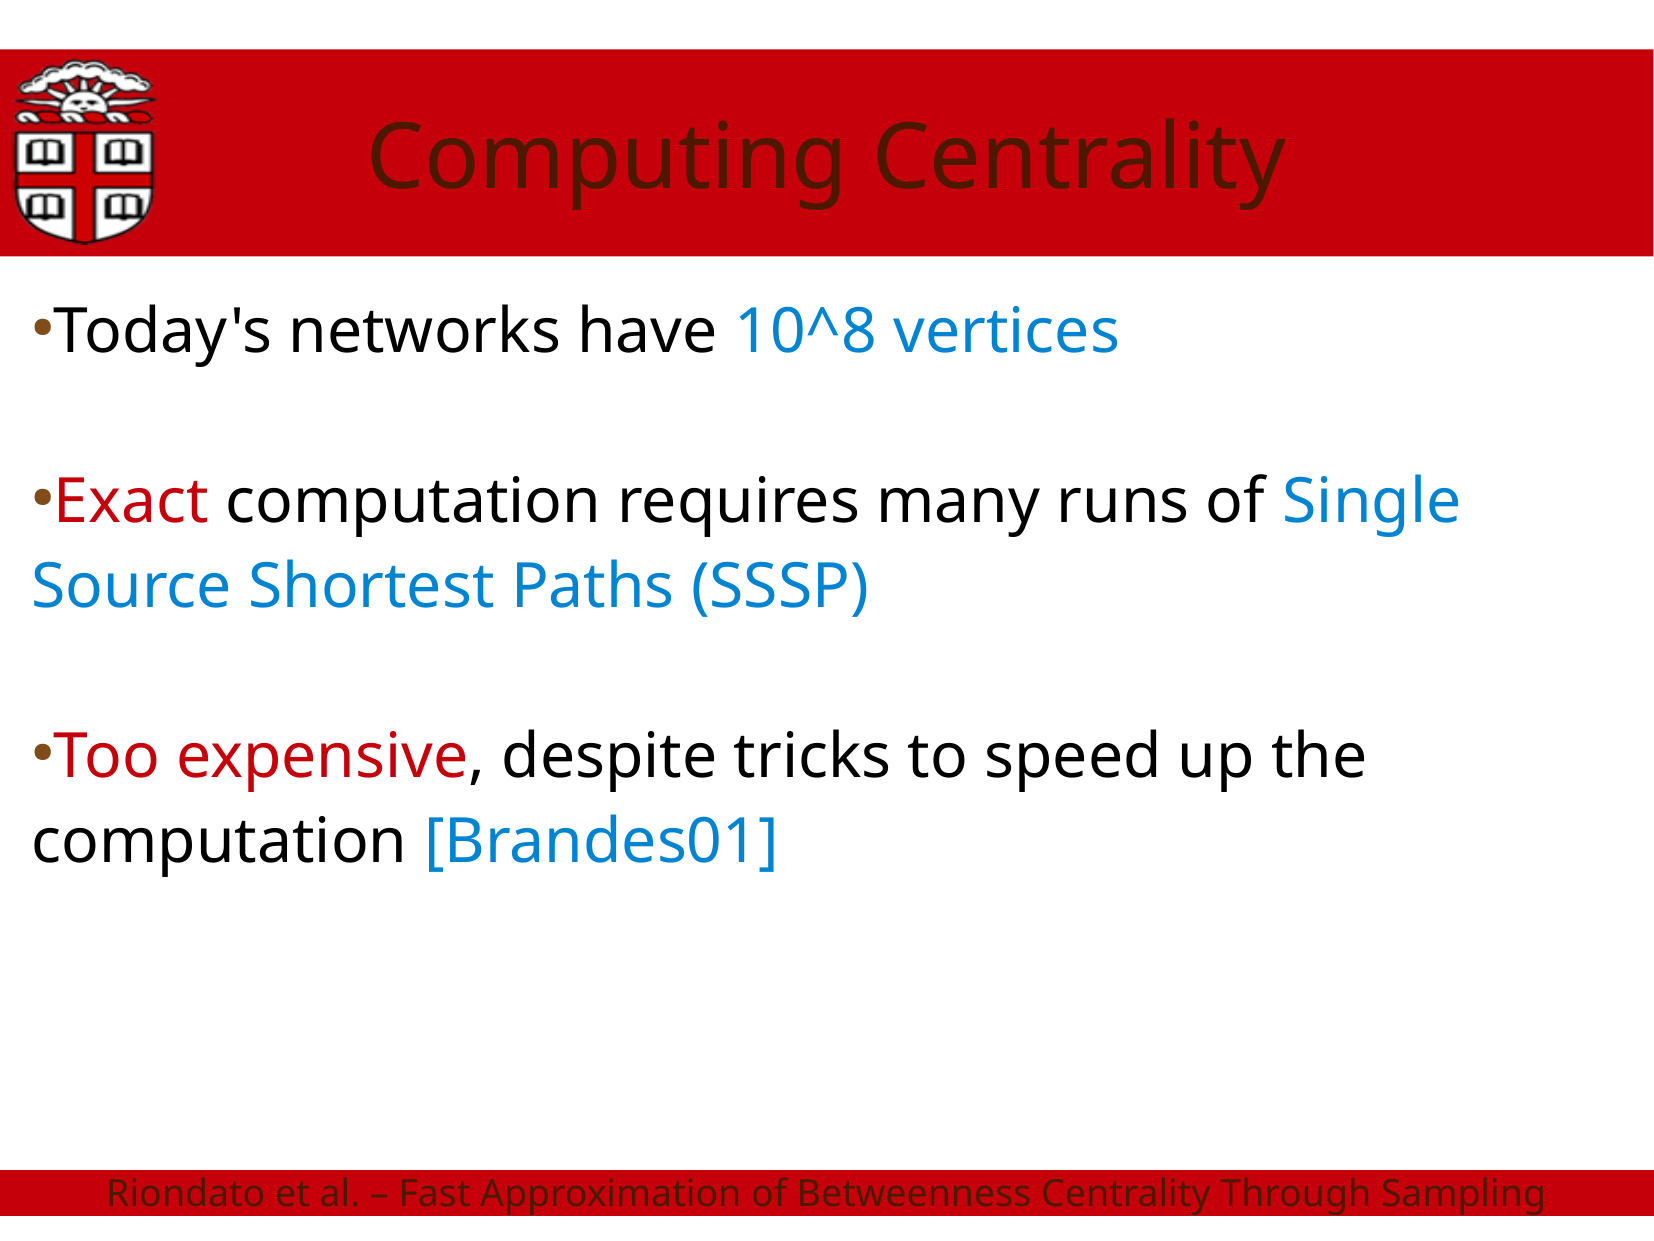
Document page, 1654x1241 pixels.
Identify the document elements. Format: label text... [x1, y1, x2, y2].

text_box Riondato et al. – Fast Approximation of Betweenness Centrality Through Sampling [0, 1170, 1654, 1216]
text_box Today's networks have 10^8 vertices Exact computation requires many runs of Single Source Shortest Paths (SSSP) Too expensive, despite tricks to speed up the computation [Brandes01] [16, 278, 1607, 1170]
picture [11, 59, 158, 245]
title Computing Centrality [0, 49, 1654, 257]
